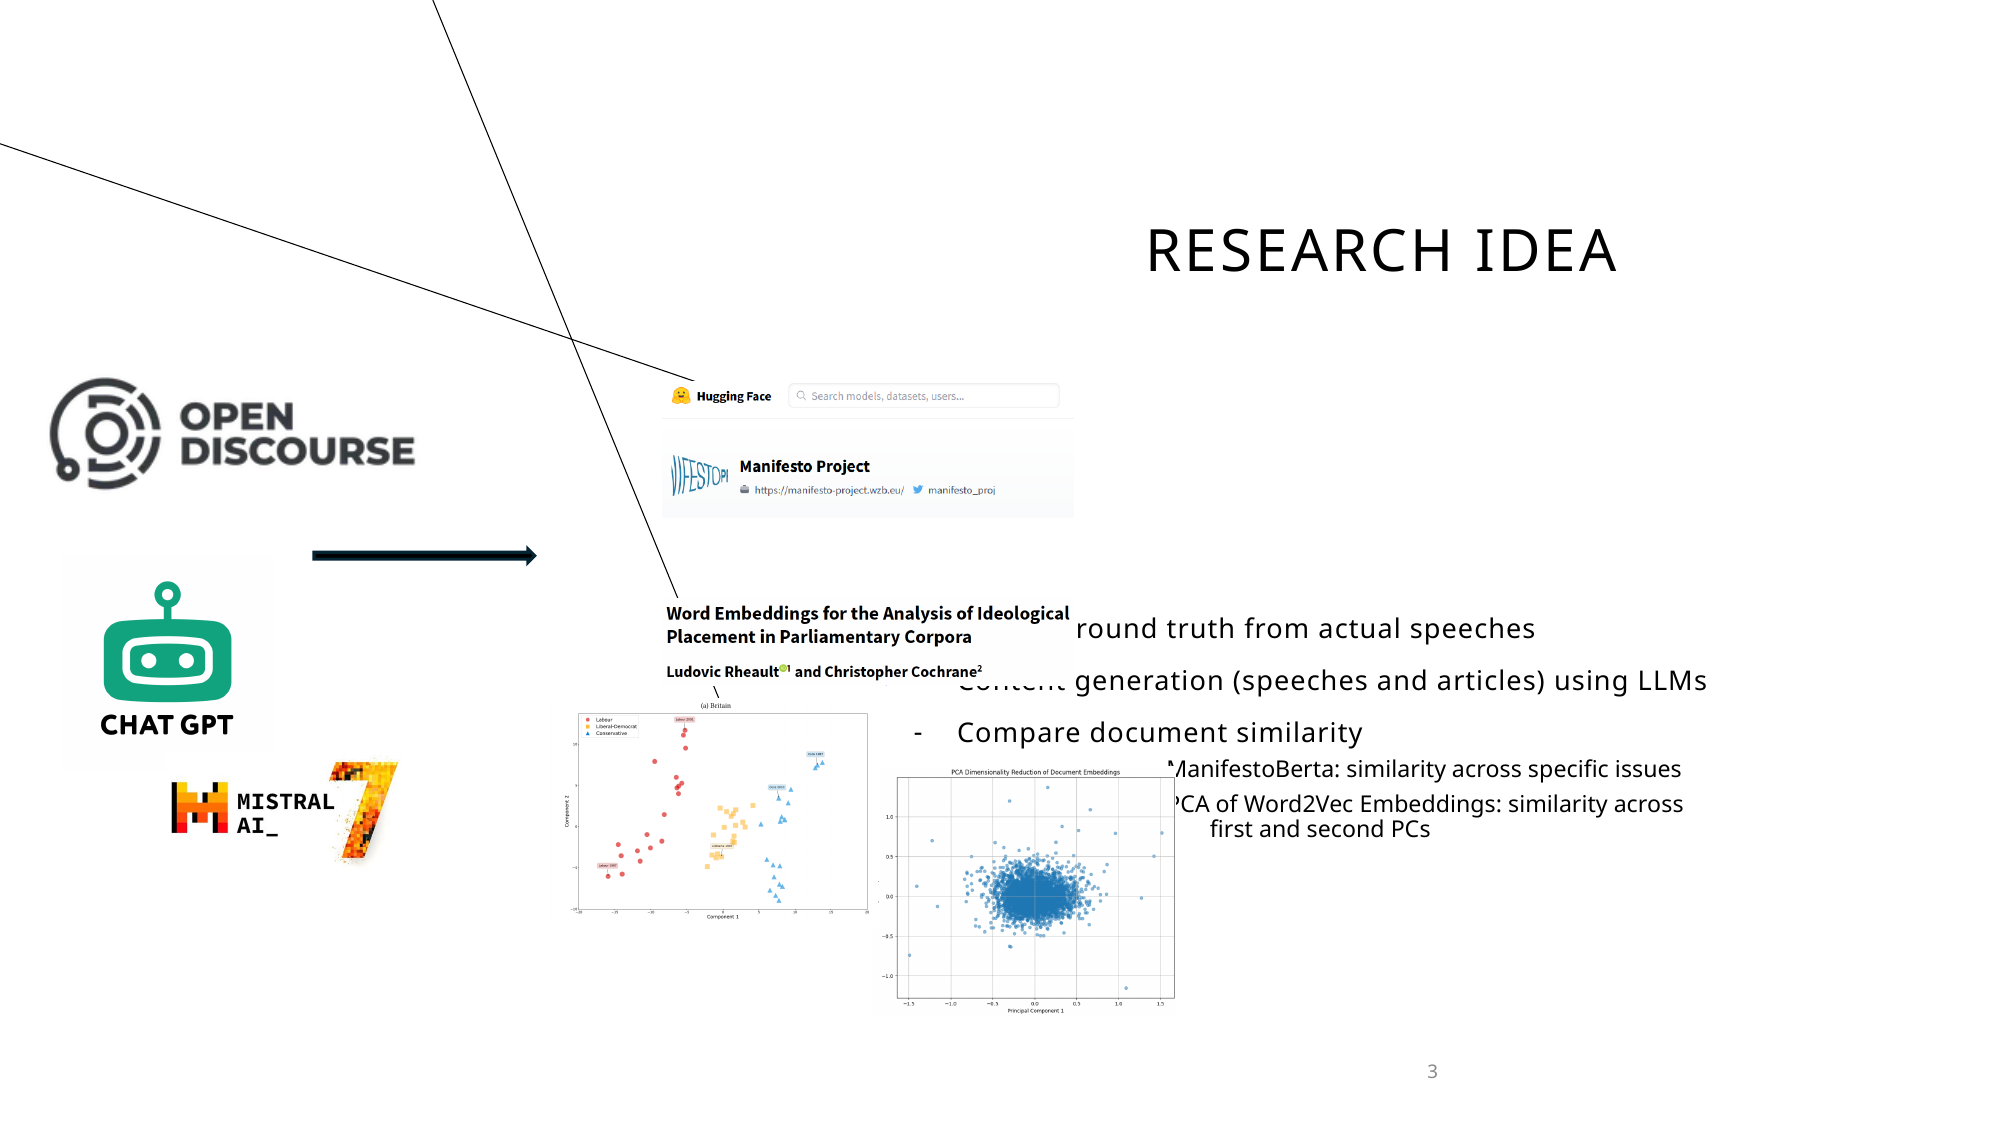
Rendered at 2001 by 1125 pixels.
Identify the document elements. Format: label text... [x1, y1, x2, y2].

picture [551, 698, 1176, 1016]
text_box Research IDEA [1130, 152, 2000, 292]
picture [61, 557, 402, 871]
text_box [1412, 1042, 1863, 1103]
picture [662, 381, 1074, 518]
text_box [314, 548, 535, 563]
picture [662, 598, 1074, 686]
picture [25, 365, 445, 509]
list Obtain ground truth from actual speeches Content generation (speeches and articles) using LLMs Compare document similarity ManifestoBerta: similarity across specific issues PCA of Word2Vec Embeddings: similarity across first and second PCs [1130, 293, 1970, 664]
